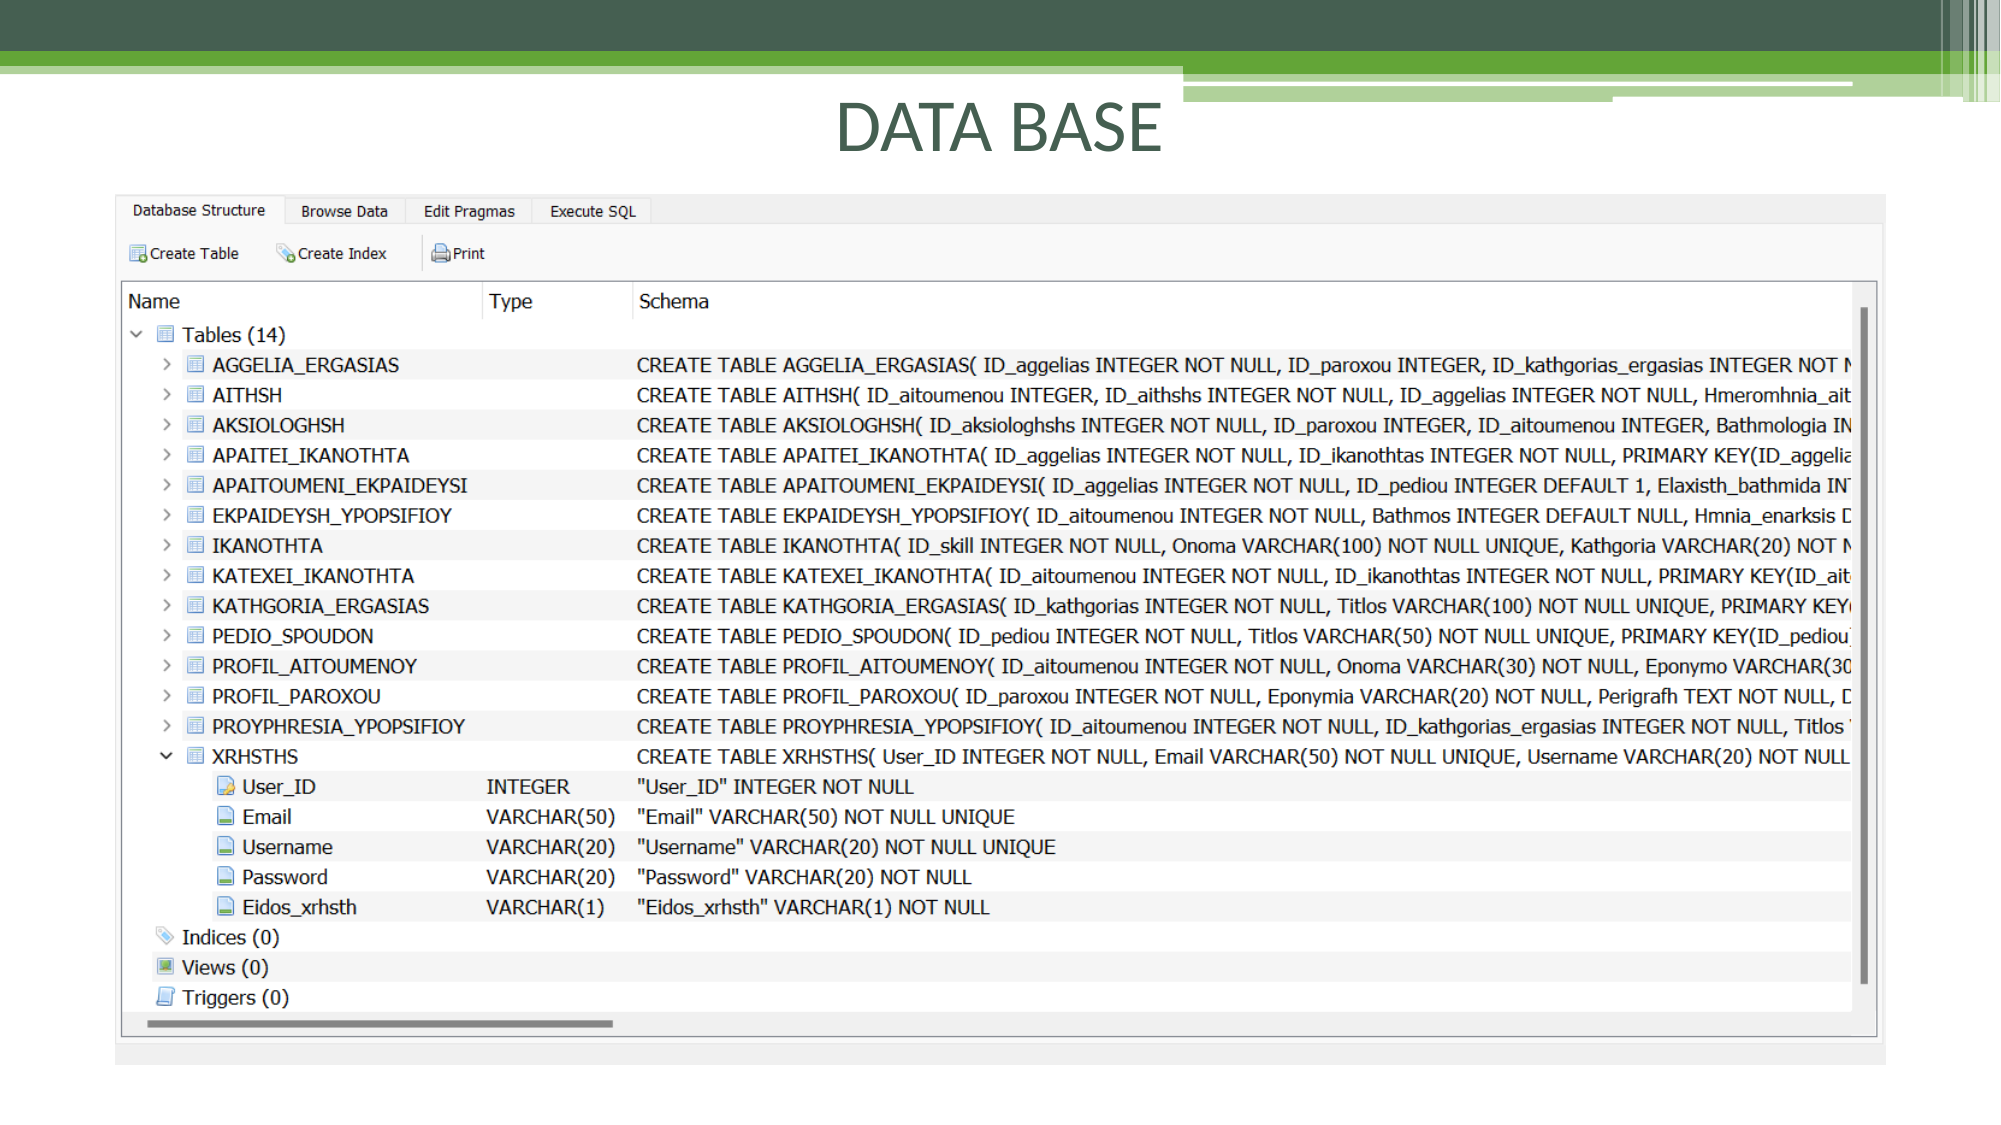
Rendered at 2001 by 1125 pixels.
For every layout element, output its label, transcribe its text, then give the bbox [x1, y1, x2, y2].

title DATA BASE [99, 46, 1900, 197]
picture [115, 195, 1886, 1065]
